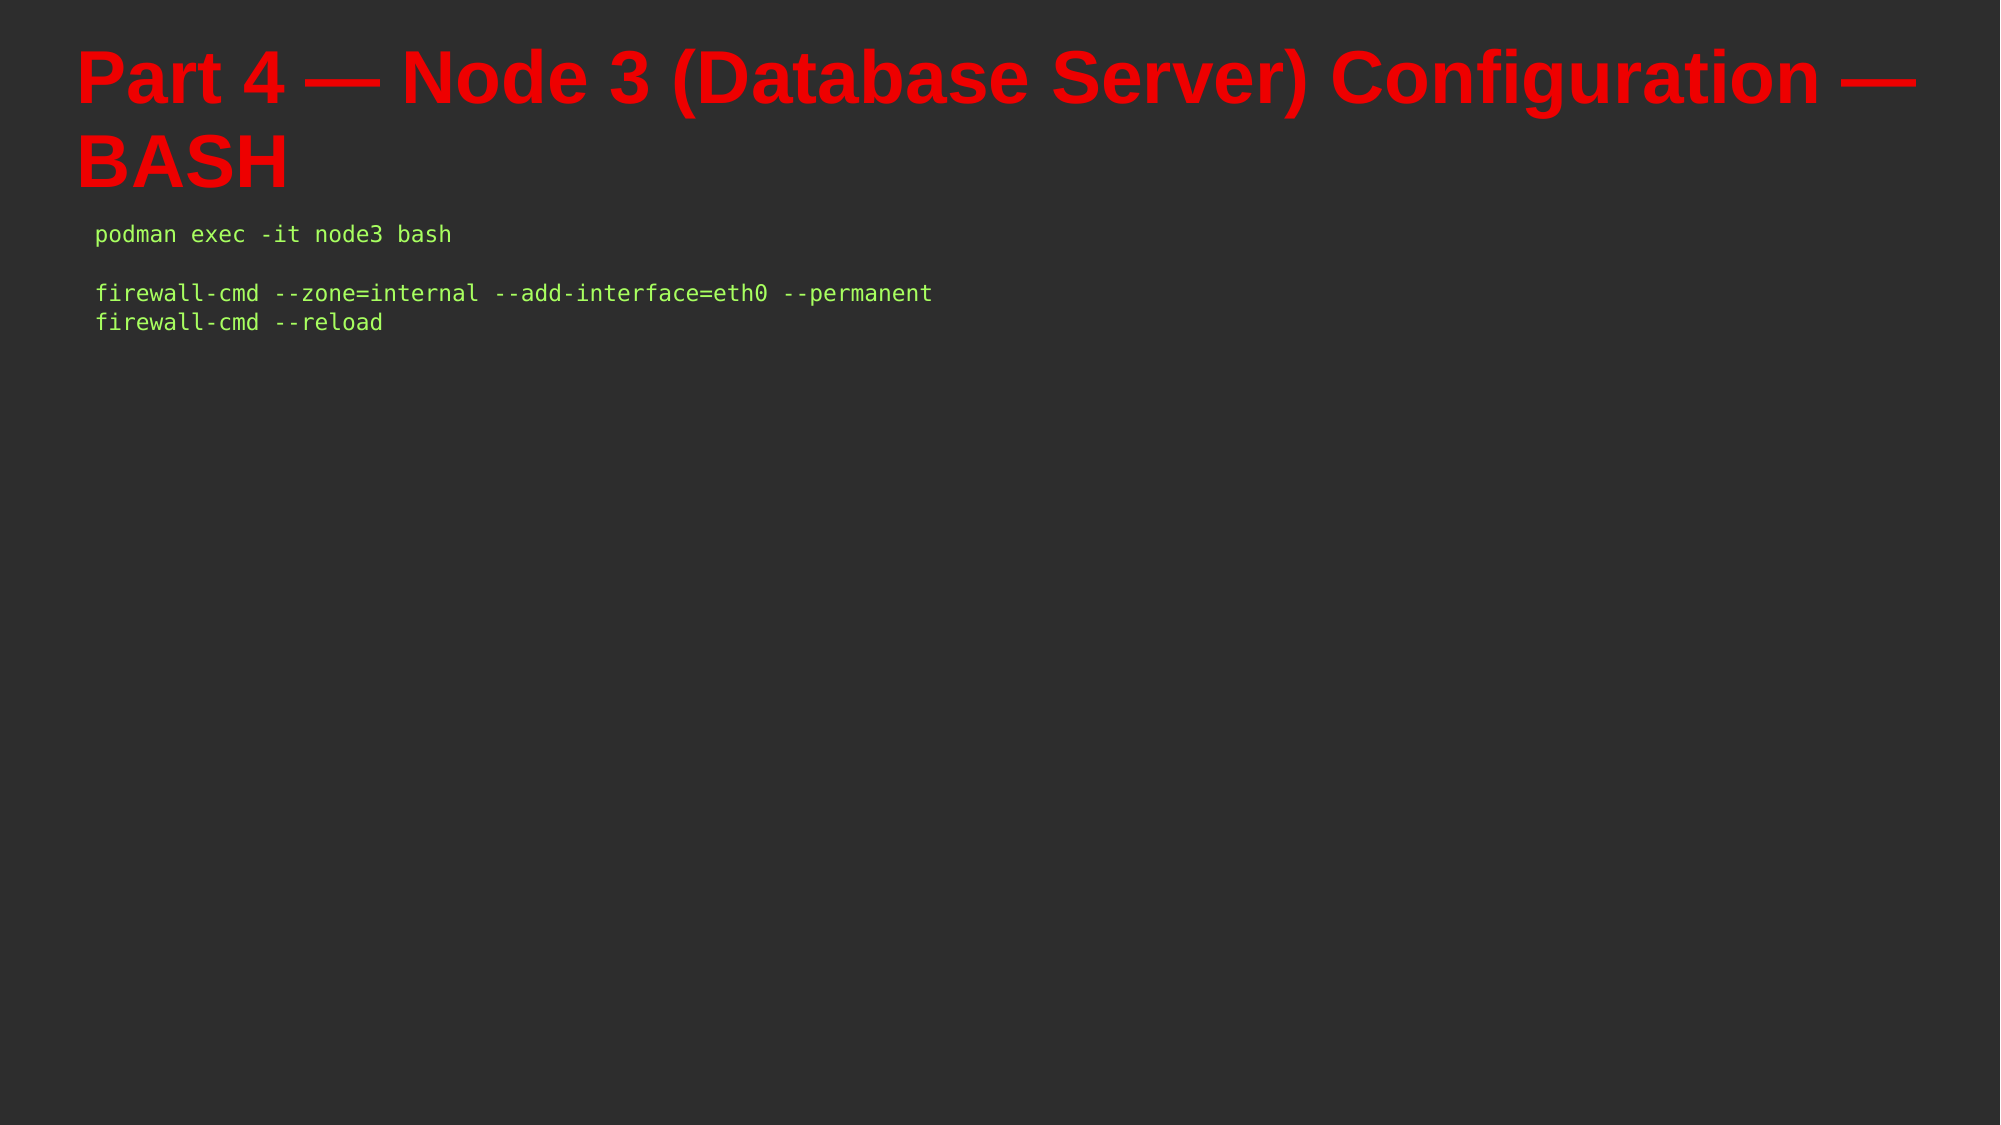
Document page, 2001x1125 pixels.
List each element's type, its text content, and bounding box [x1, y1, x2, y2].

text_box podman exec -it node3 bash firewall-cmd --zone=internal --add-interface=eth0 --permanent firewall-cmd --reload [59, 194, 1942, 1093]
text_box Part 4 — Node 3 (Database Server) Configuration — BASH [59, 23, 1942, 178]
